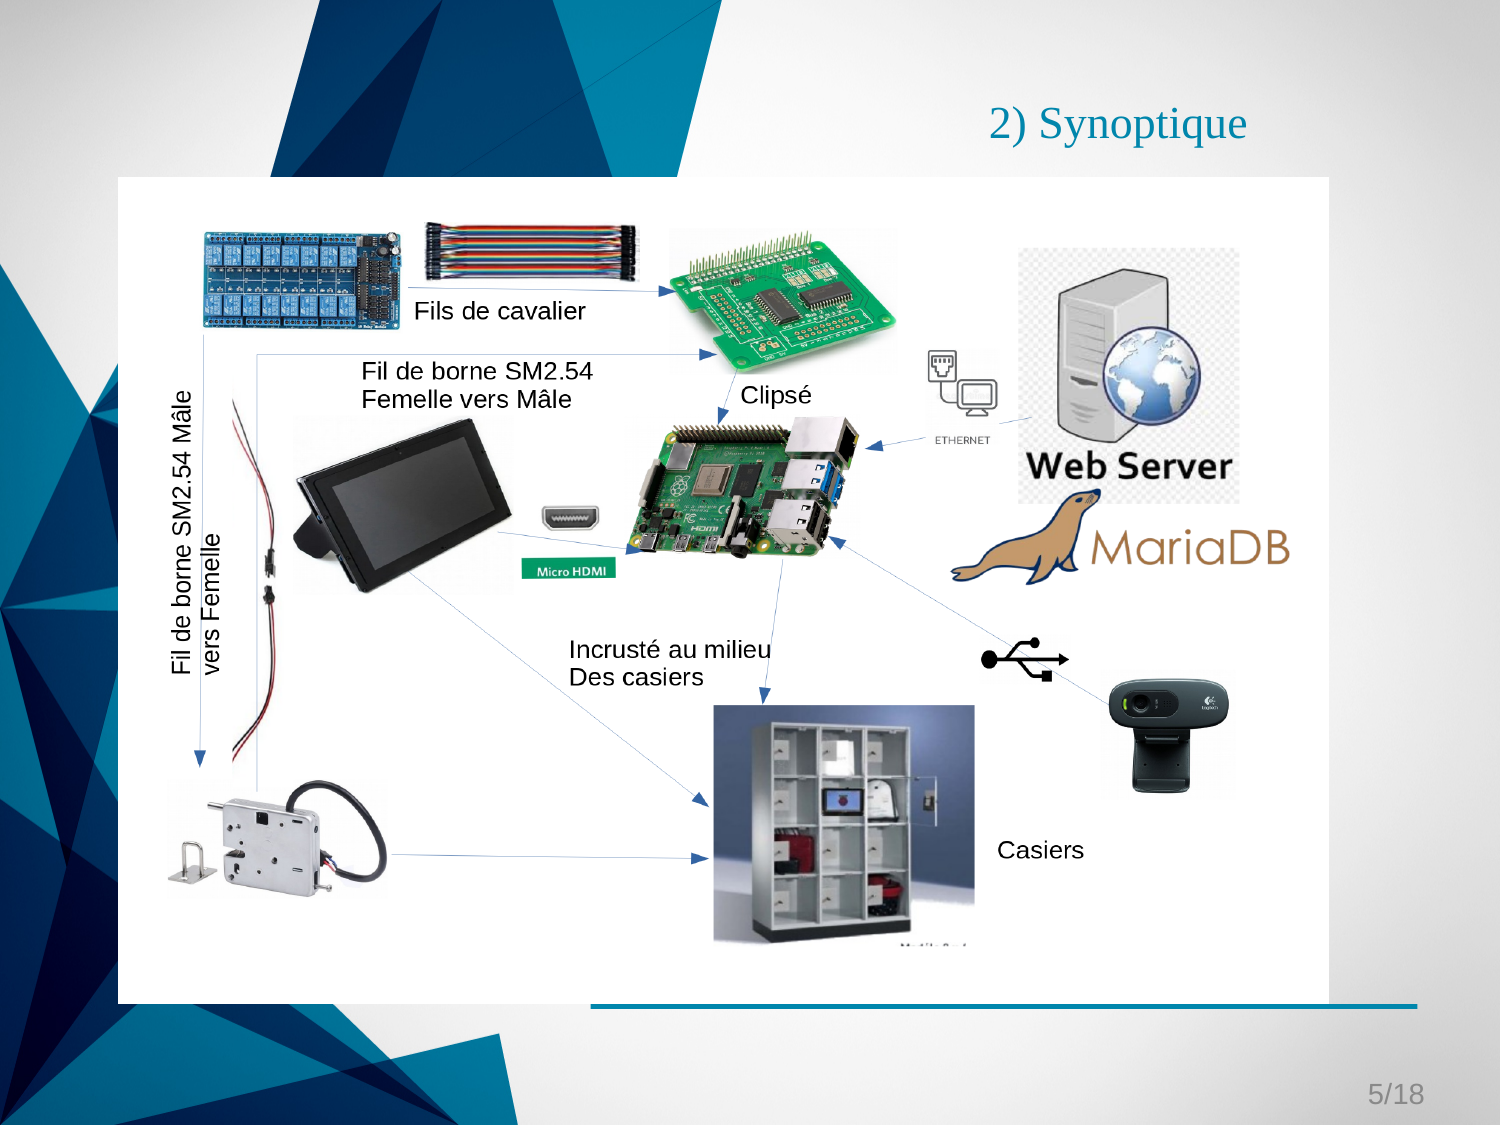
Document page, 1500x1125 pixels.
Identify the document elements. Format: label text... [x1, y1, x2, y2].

picture [0, 0, 1500, 1125]
title 2) Synoptique [531, 29, 1248, 177]
